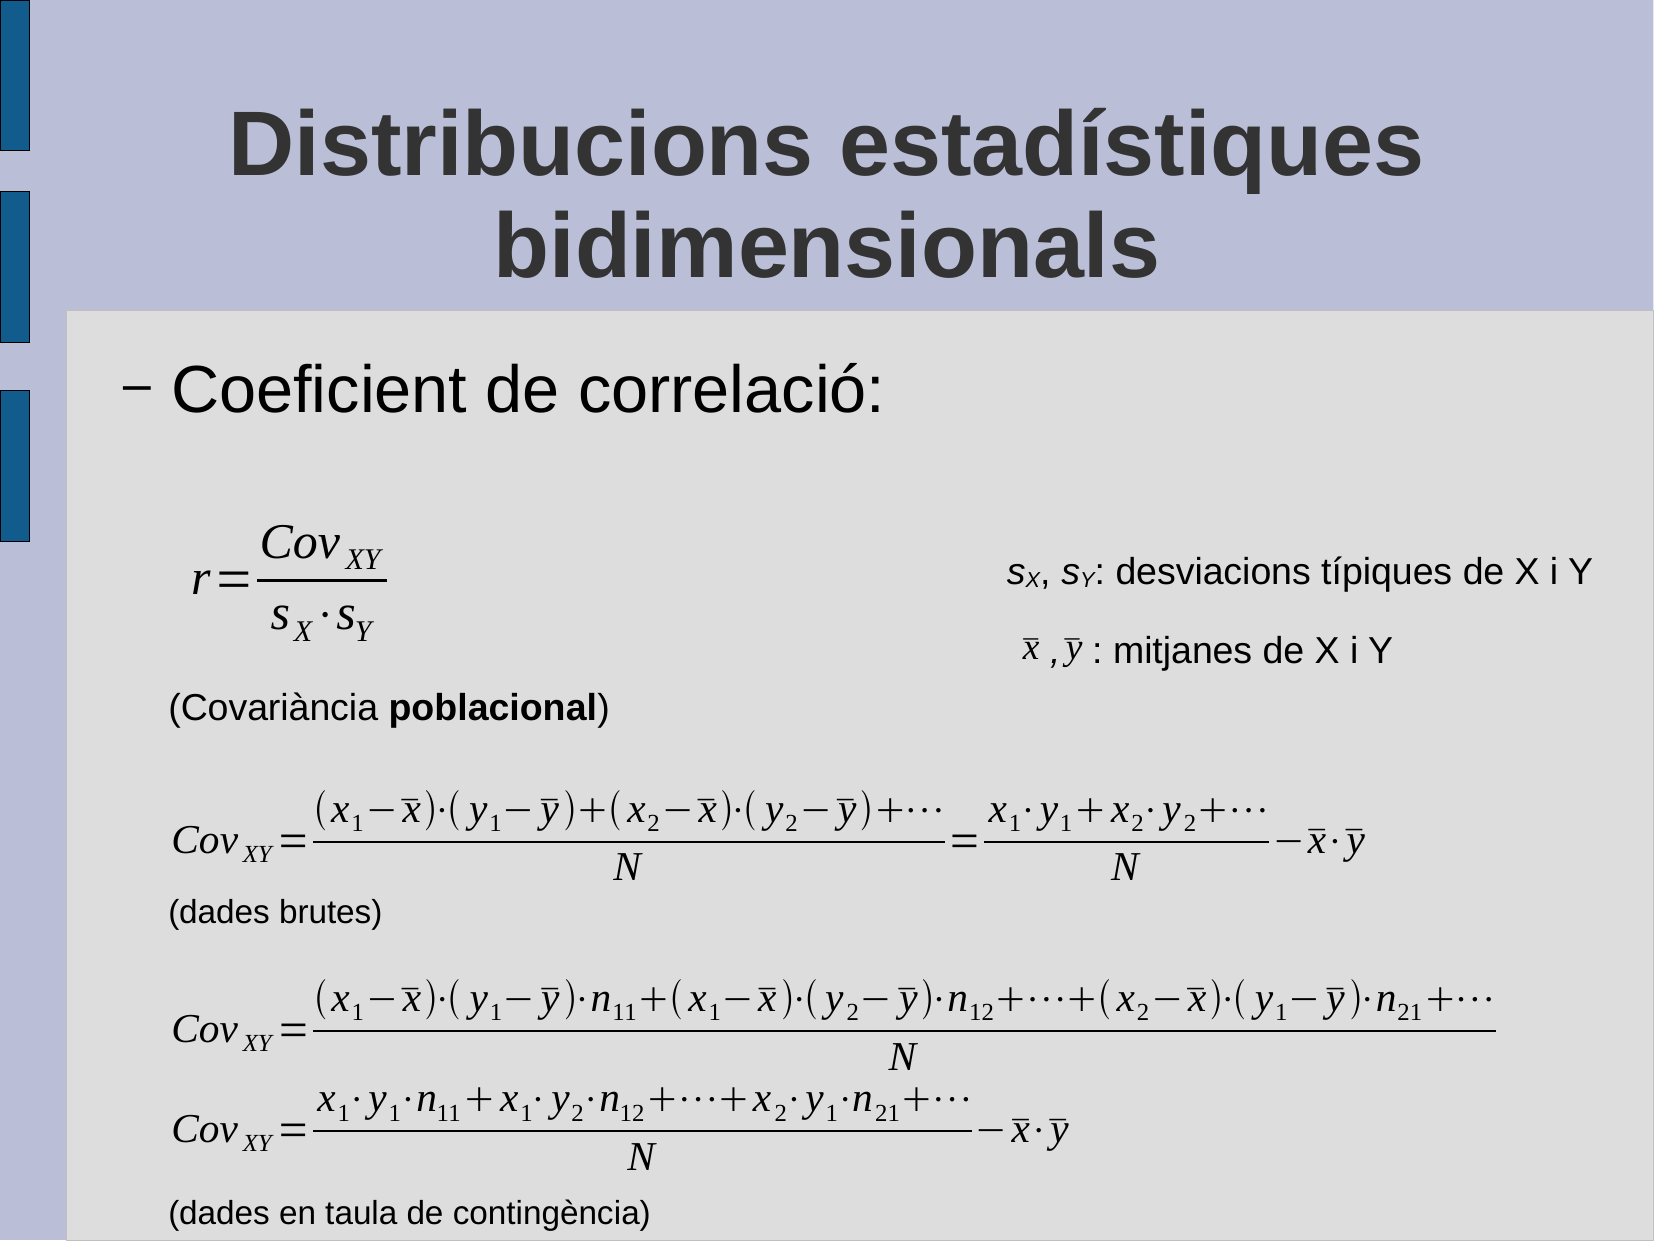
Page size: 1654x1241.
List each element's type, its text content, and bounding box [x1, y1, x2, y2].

chart [165, 785, 1372, 891]
text_box (dades en taula de contingència) [153, 1187, 768, 1240]
text_box Coeficient de correlació: [29, 352, 1471, 443]
chart [165, 974, 1504, 1181]
text_box (Covariància poblacional) [153, 679, 656, 738]
title Distribucions estadístiques bidimensionals [121, 91, 1534, 299]
chart [1013, 626, 1046, 670]
chart [1054, 627, 1089, 670]
text_box , : mitjanes de X i Y [1003, 622, 1625, 680]
text_box sX, sY: desviacions típiques de X i Y [992, 543, 1613, 613]
chart [183, 513, 396, 649]
text_box (dades brutes) [153, 885, 656, 938]
